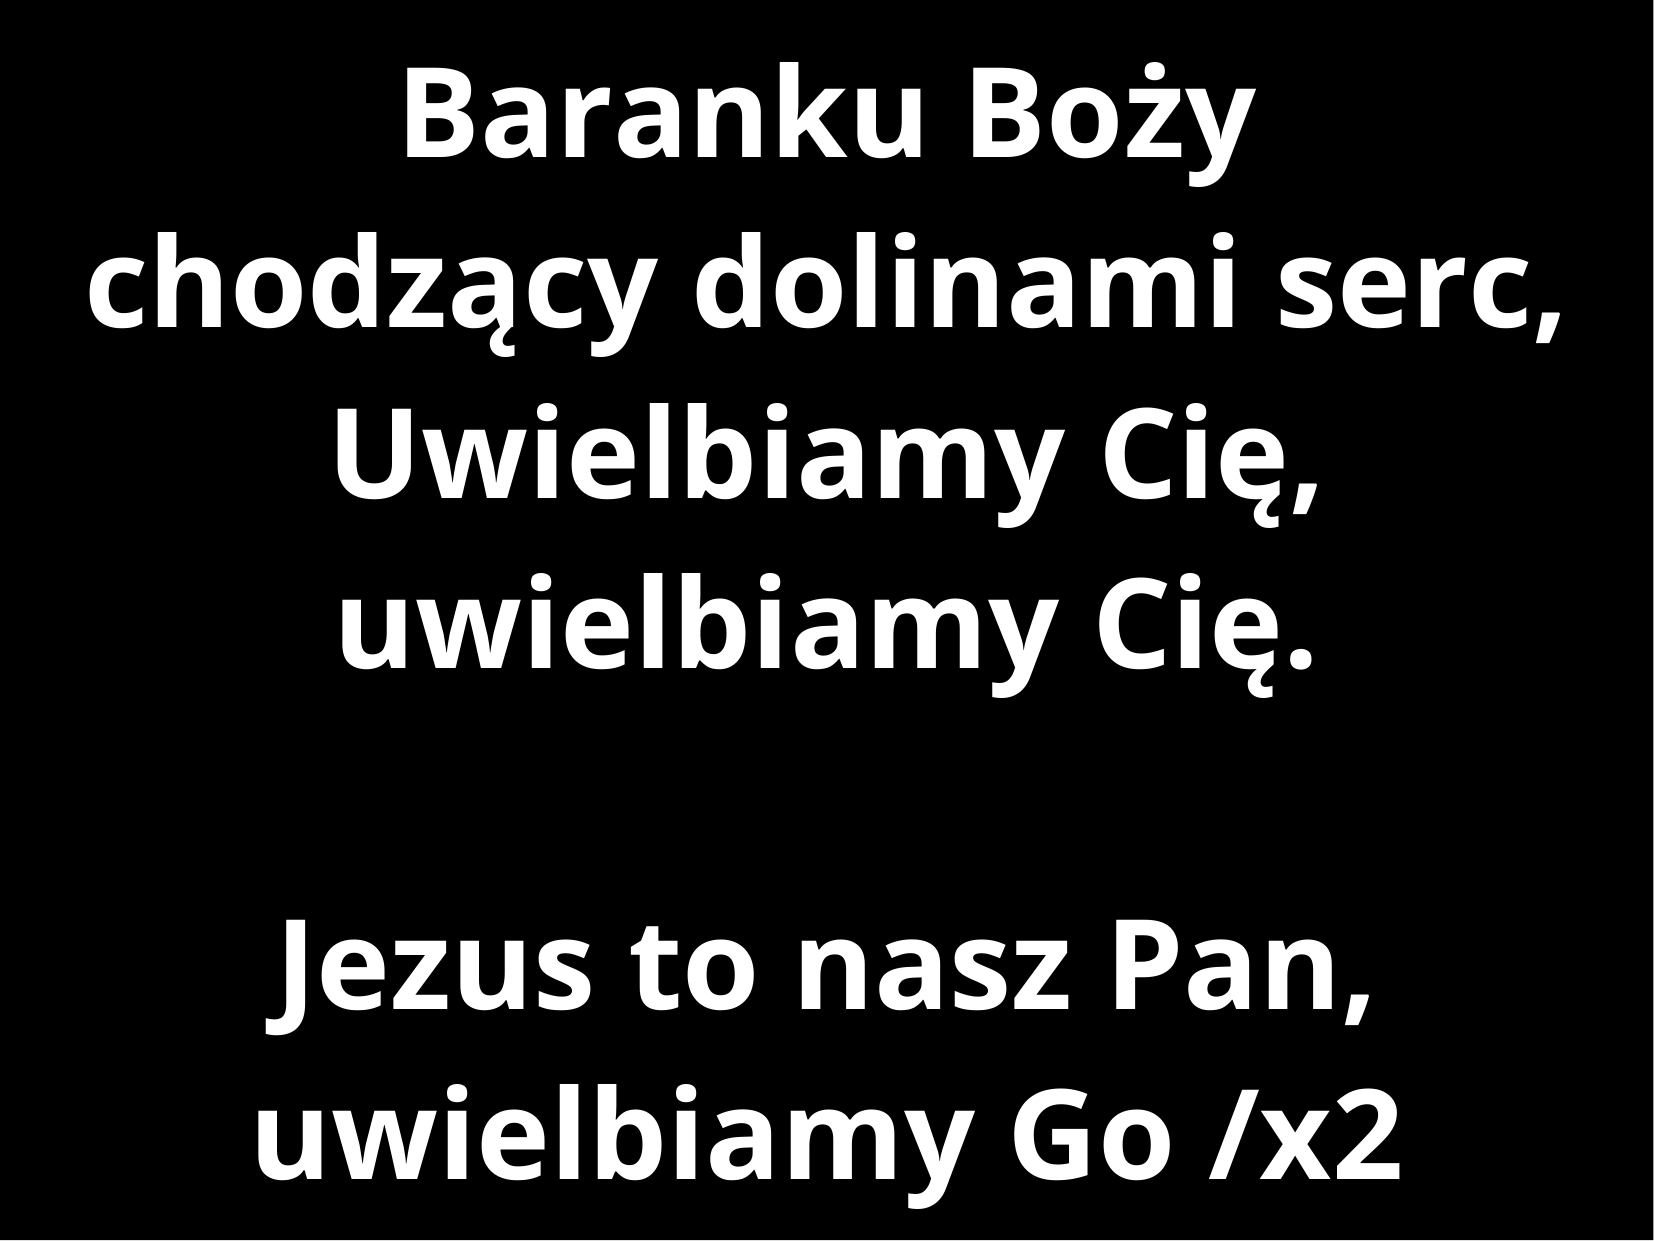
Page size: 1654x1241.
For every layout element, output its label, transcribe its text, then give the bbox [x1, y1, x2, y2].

title Baranku Boży chodzący dolinami serc, Uwielbiamy Cię, uwielbiamy Cię. Jezus to nasz Pan, uwielbiamy Go /x2 [0, 0, 1654, 1241]
